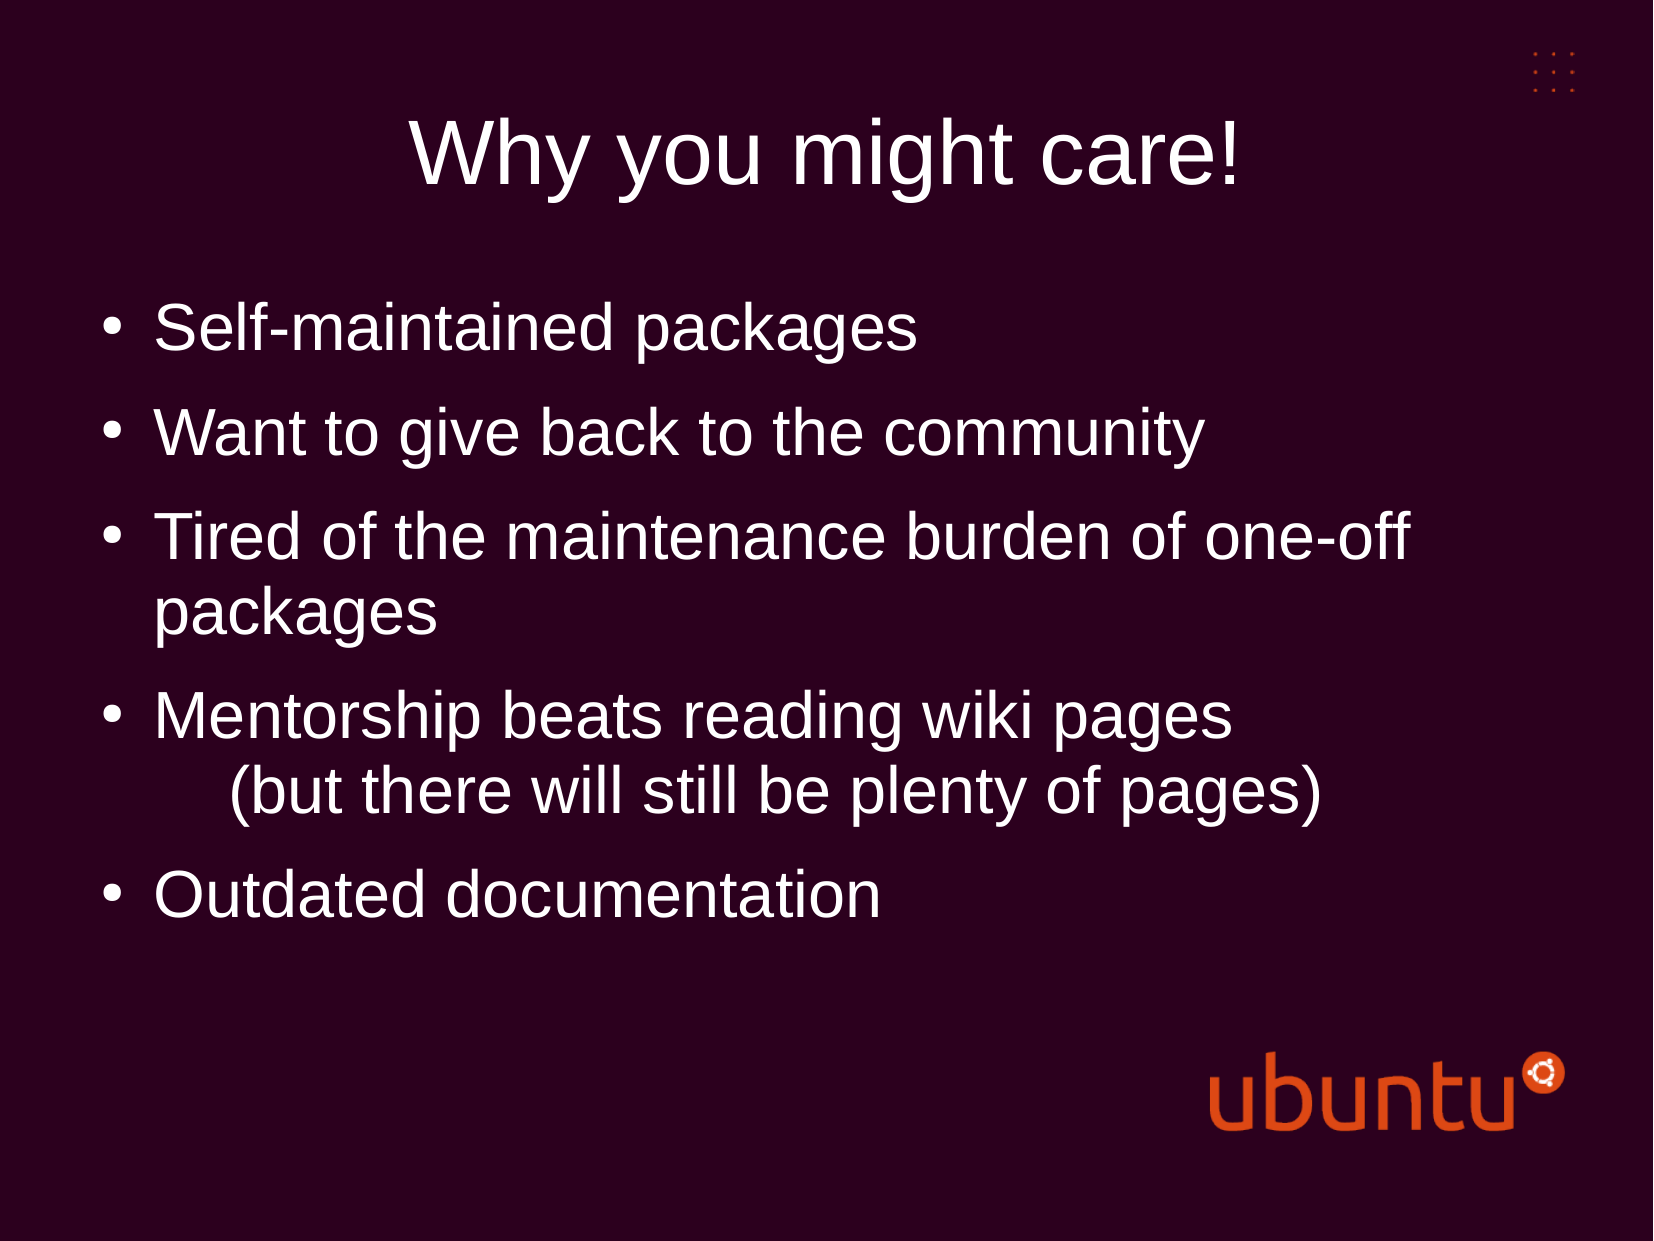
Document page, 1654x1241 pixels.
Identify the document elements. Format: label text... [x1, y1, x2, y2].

picture [1121, 960, 1653, 1223]
title Why you might care! [82, 49, 1571, 257]
list Self-maintained packages Want to give back to the community Tired of the maintenance burden of one-off packages Mentorship beats reading wiki pages (but there will still be plenty of pages) Outdated documentation [82, 290, 1571, 1010]
picture [1571, 49, 1575, 94]
